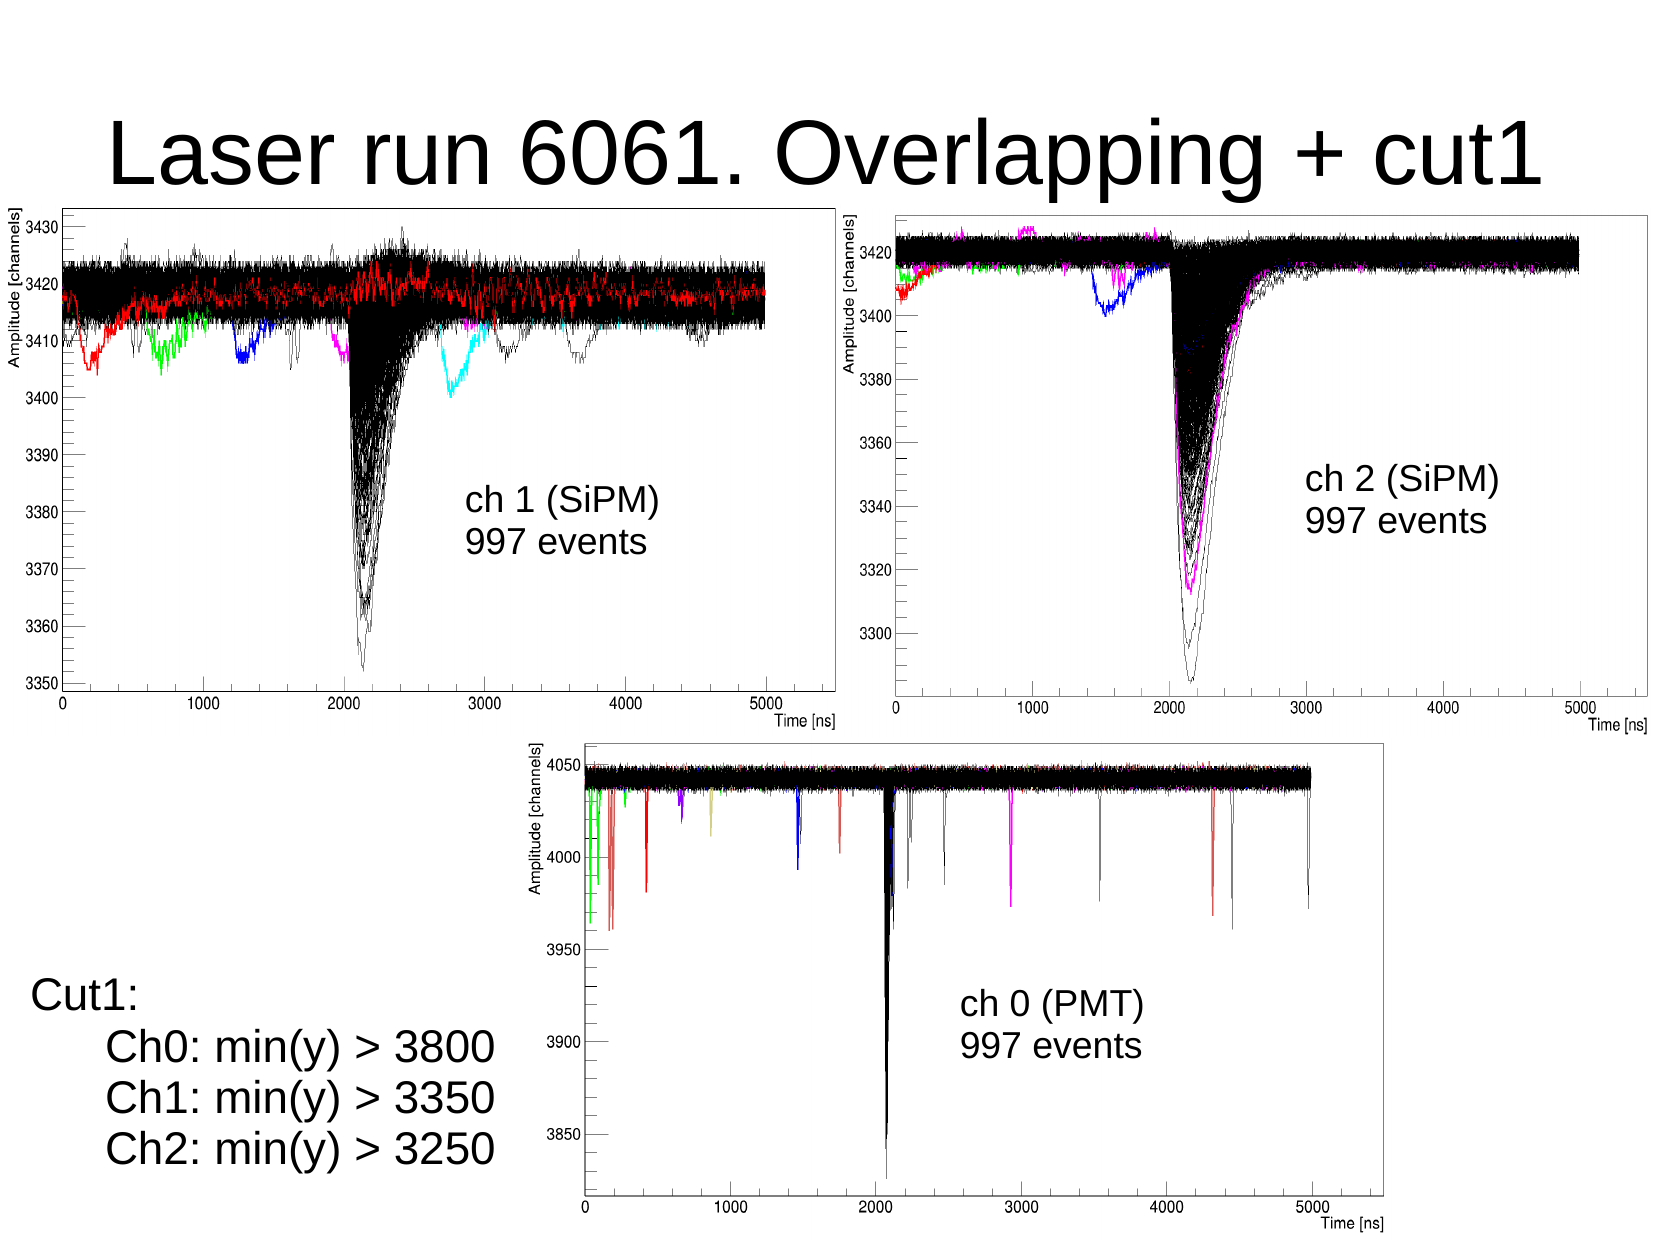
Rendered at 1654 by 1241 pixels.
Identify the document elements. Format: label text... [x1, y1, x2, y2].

text_box Cut1: Ch0: min(y) > 3800 Ch1: min(y) > 3350 Ch2: min(y) > 3250 [30, 943, 522, 1201]
text_box ch 1 (SiPM) 997 events [450, 471, 721, 571]
text_box ch 2 (SiPM) 997 events [1290, 450, 1561, 549]
title Laser run 6061. Overlapping + cut1 [82, 49, 1571, 209]
picture [0, 204, 1651, 1238]
text_box ch 0 (PMT) 997 events [945, 975, 1216, 1074]
